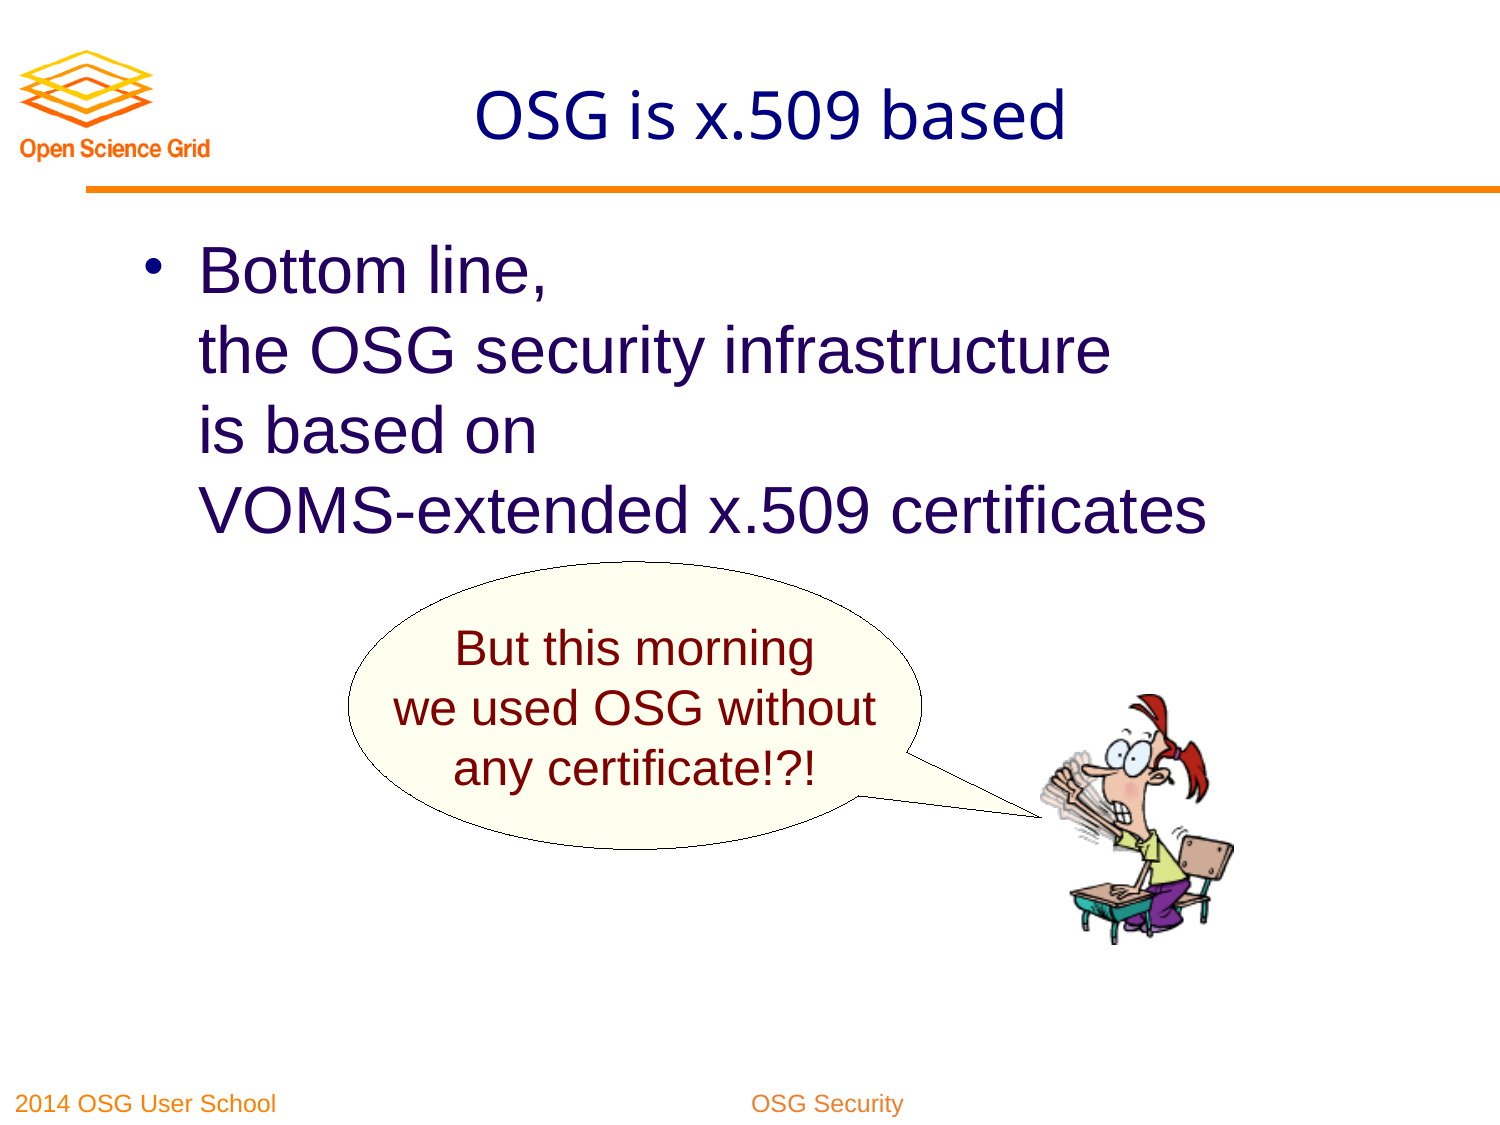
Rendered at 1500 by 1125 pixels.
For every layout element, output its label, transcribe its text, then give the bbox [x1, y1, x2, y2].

text_box But this morning we used OSG without any certificate!?! [348, 561, 1042, 850]
title OSG is x.509 based [201, 18, 1342, 207]
list Bottom line, the OSG security infrastructure is based on VOMS-extended x.509 certificates [127, 218, 1403, 872]
picture [1040, 694, 1234, 945]
picture [0, 27, 201, 179]
